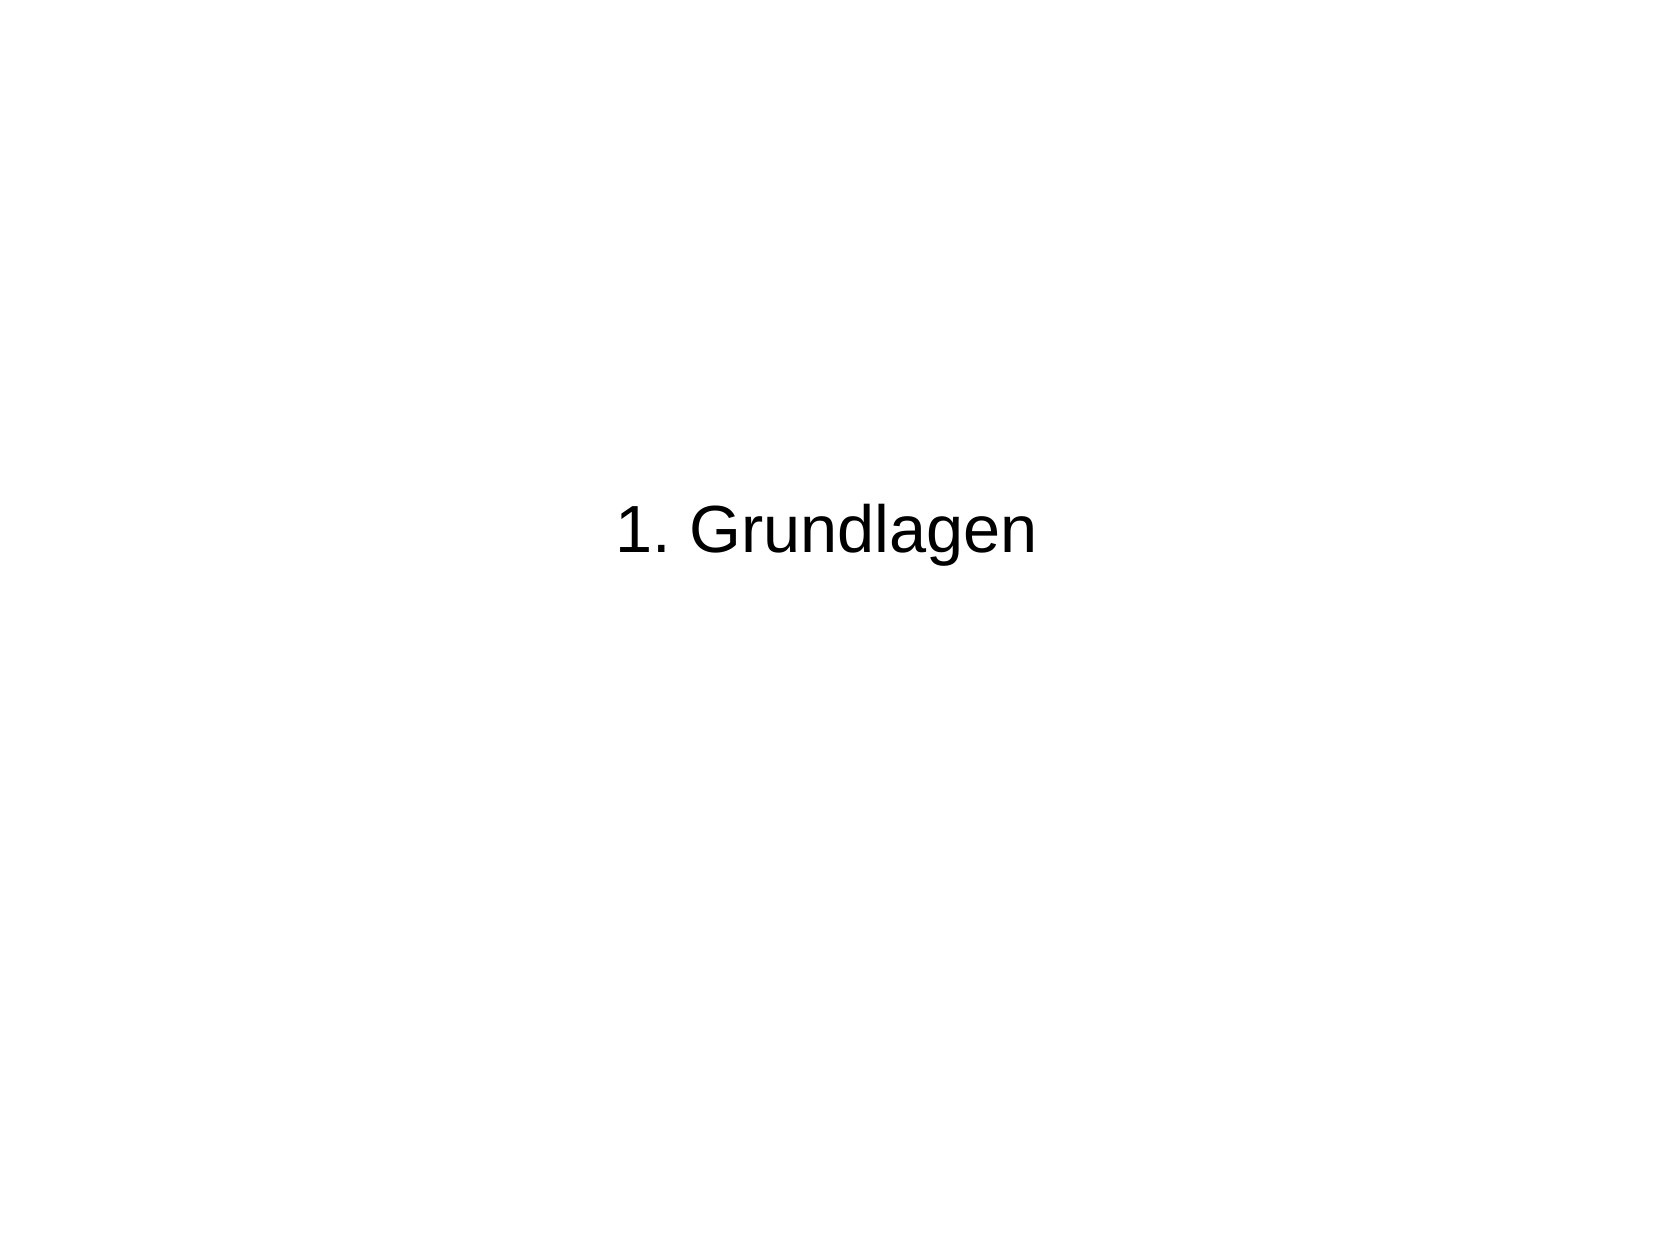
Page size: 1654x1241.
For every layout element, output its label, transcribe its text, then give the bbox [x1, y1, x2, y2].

subtitle 1. Grundlagen [82, 49, 1571, 1010]
